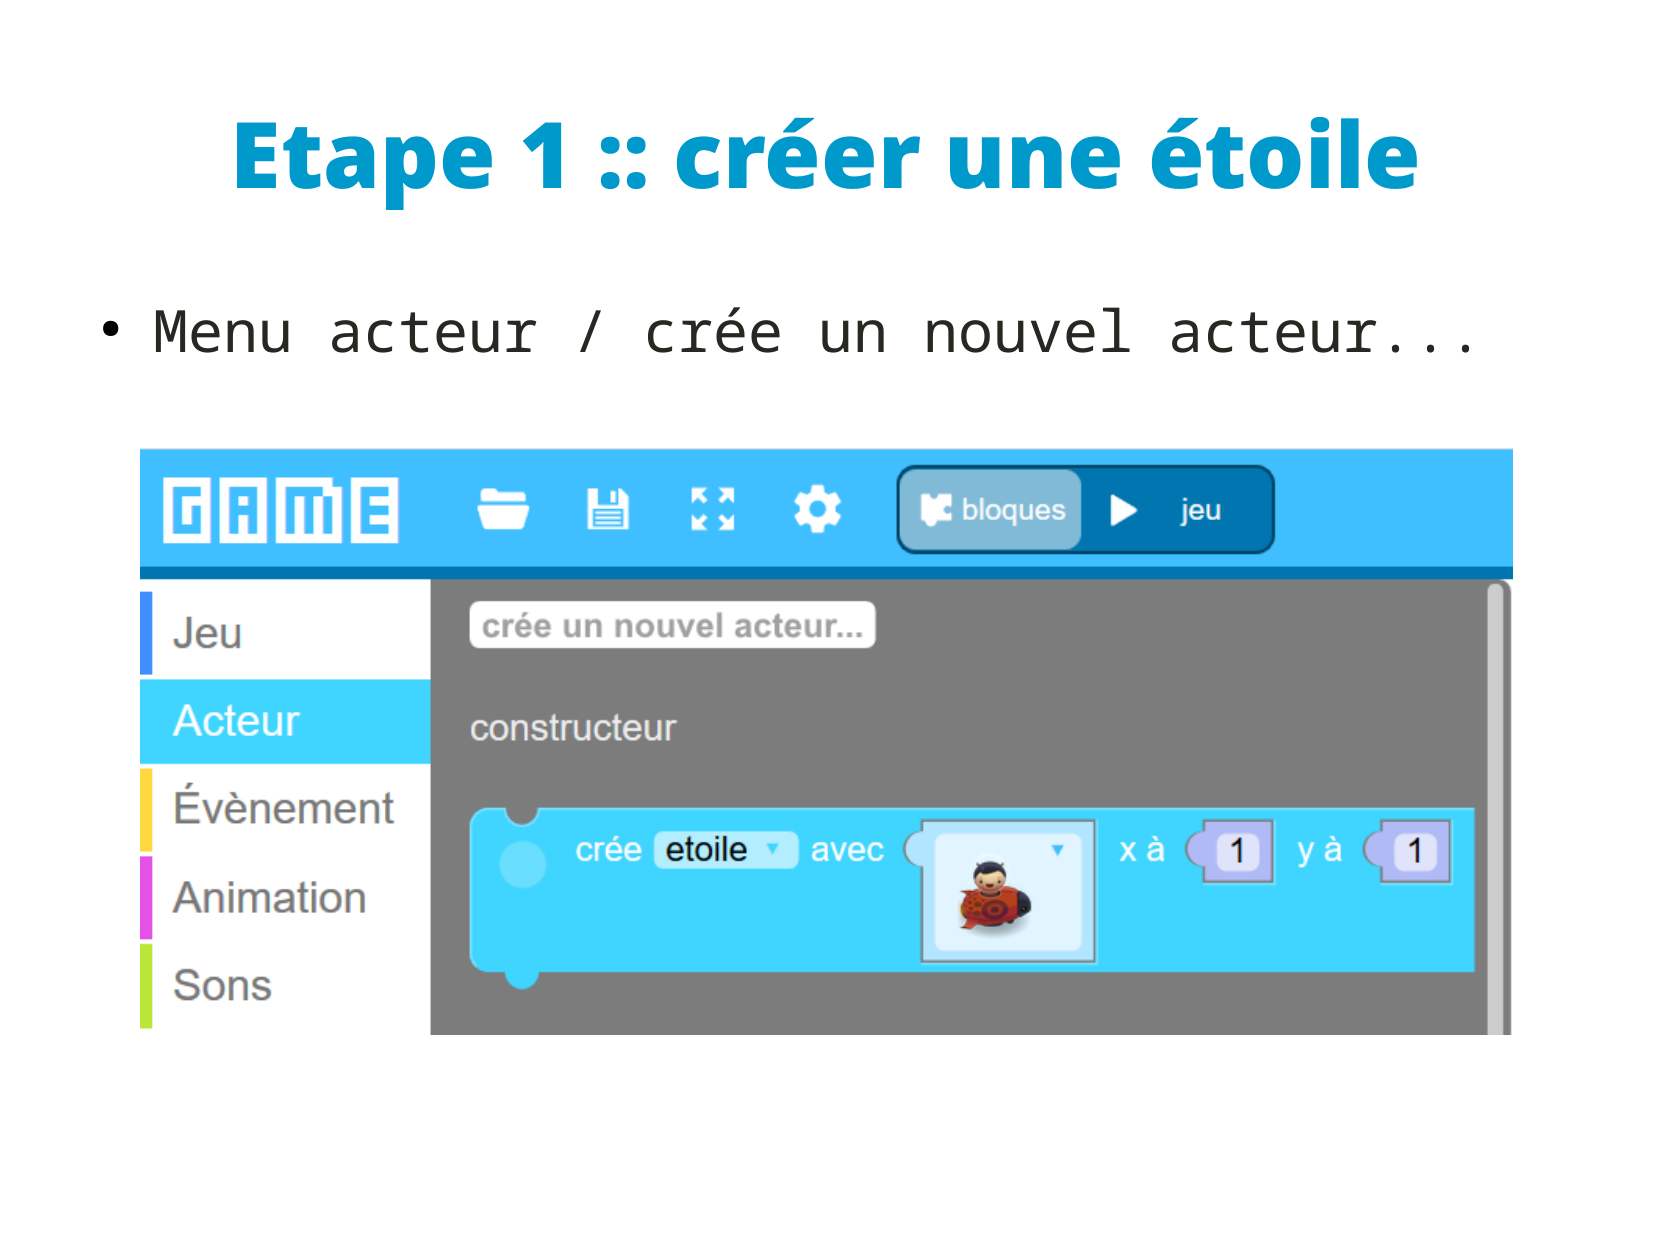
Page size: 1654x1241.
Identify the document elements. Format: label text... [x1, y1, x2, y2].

picture [140, 448, 1513, 566]
title Etape 1 :: créer une étoile [82, 49, 1571, 257]
picture [140, 580, 1513, 1035]
list Menu acteur / crée un nouvel acteur... [82, 290, 1571, 1010]
